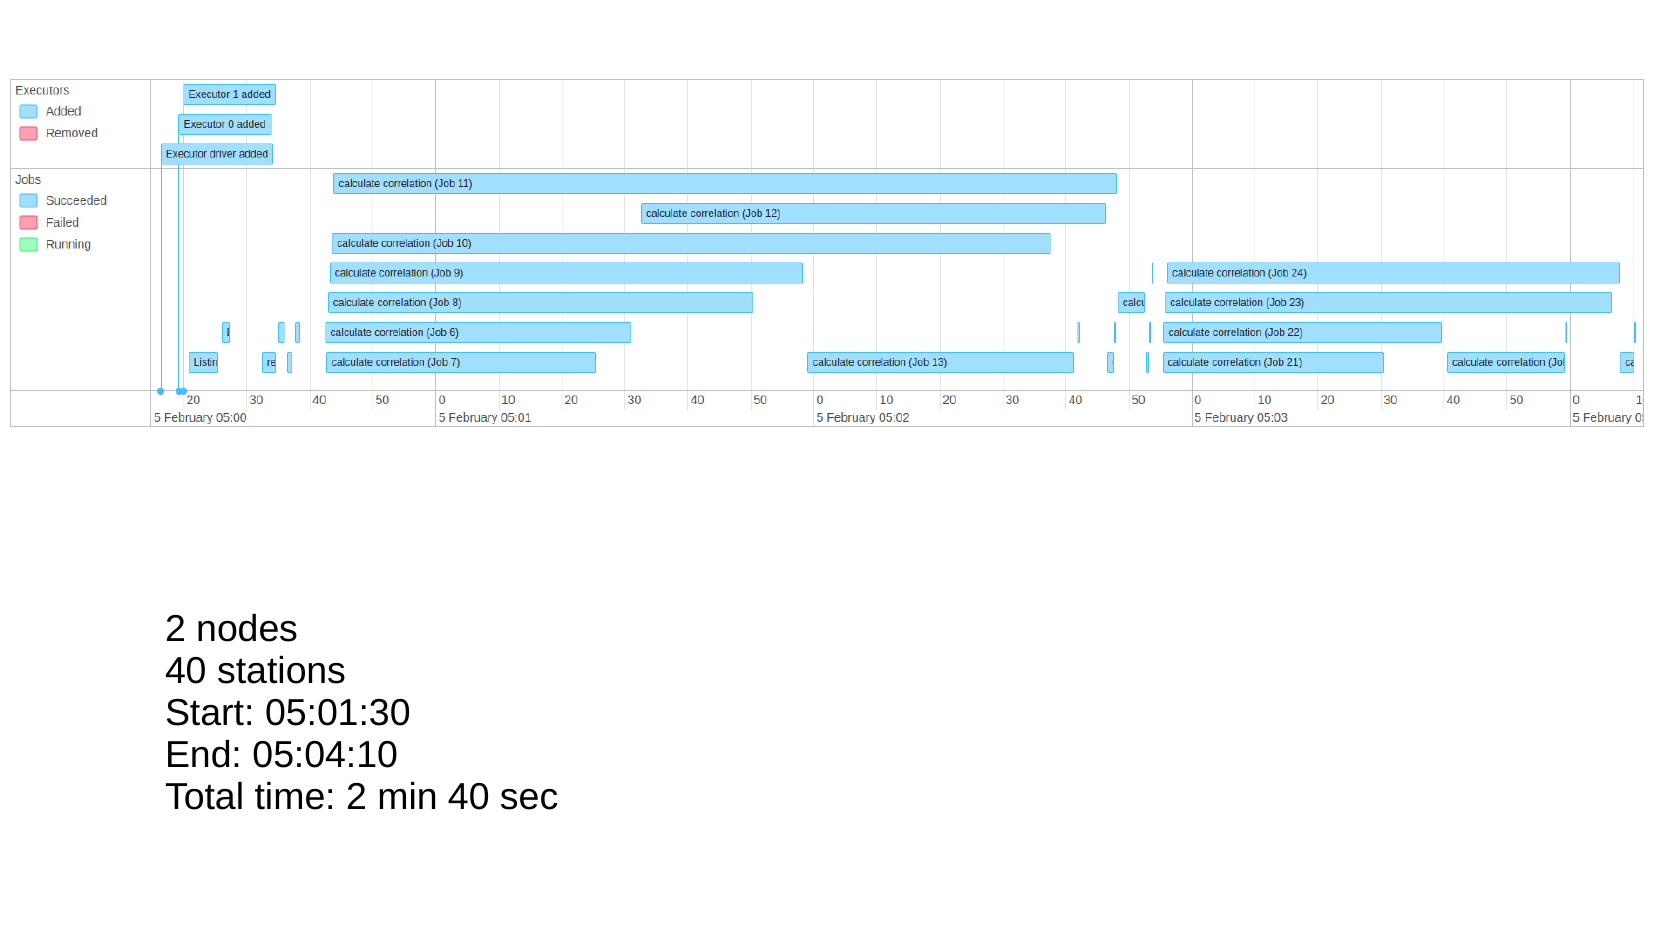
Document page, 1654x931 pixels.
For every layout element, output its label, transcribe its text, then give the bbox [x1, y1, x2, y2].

picture [0, 74, 1654, 438]
text_box 2 nodes 40 stations Start: 05:01:30 End: 05:04:10 Total time: 2 min 40 sec [150, 600, 788, 825]
